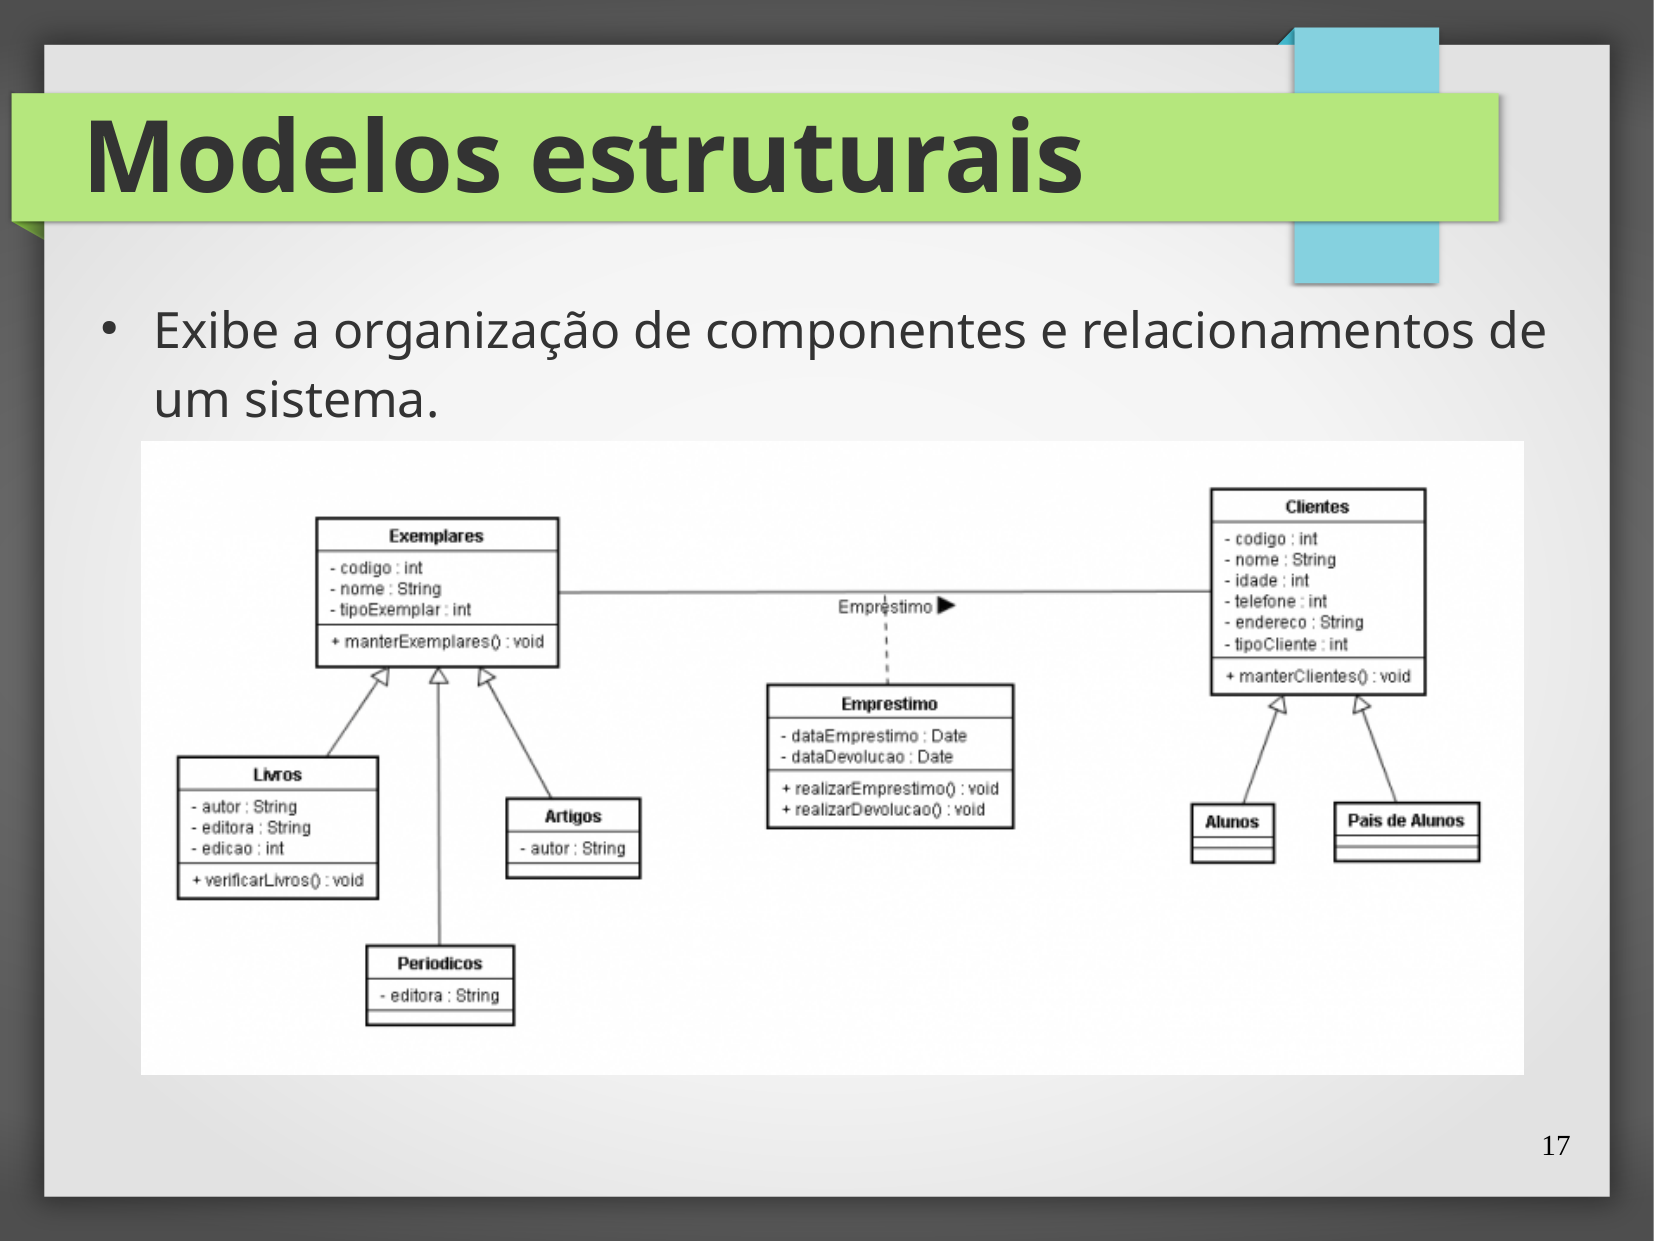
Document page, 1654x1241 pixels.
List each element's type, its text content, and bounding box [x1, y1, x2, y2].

list Exibe a organização de componentes e relacionamentos de um sistema. [82, 295, 1571, 1015]
title Modelos estruturais [82, 94, 1264, 213]
picture [0, 0, 1654, 1241]
